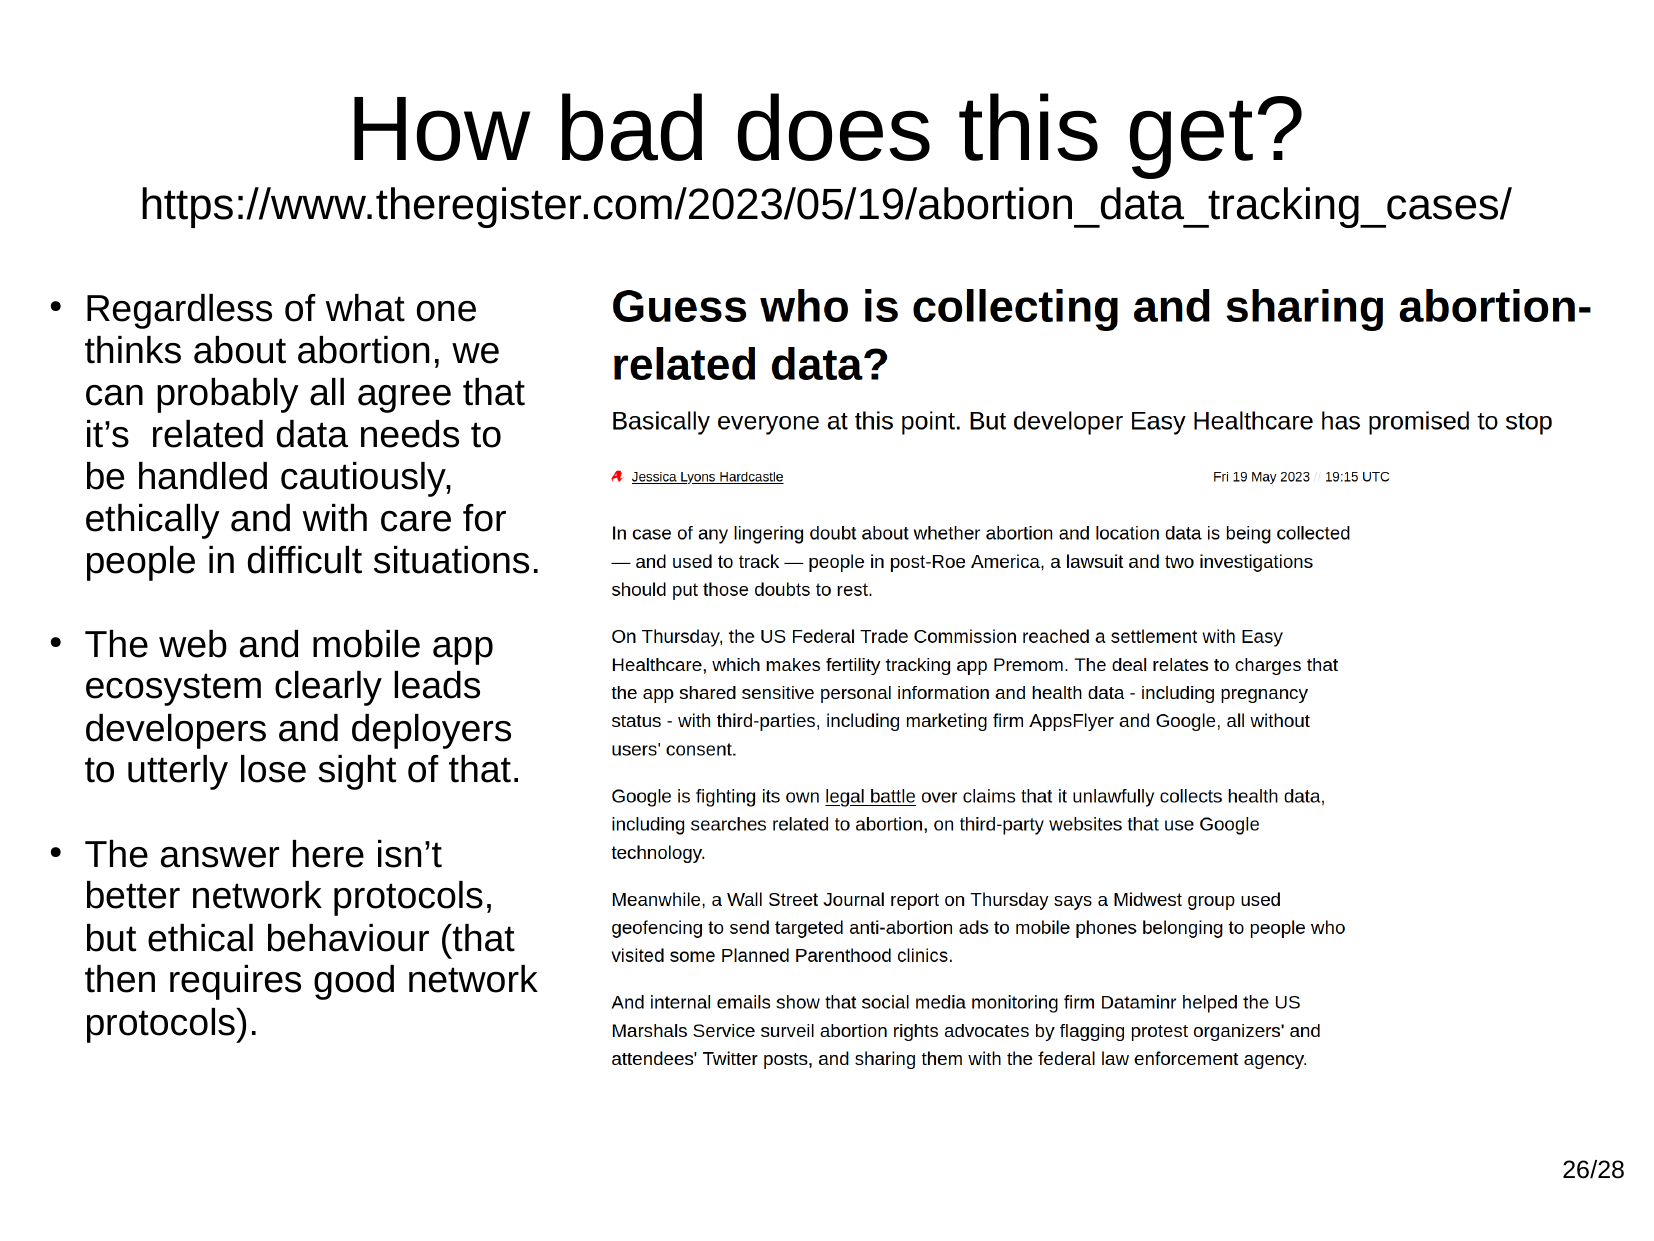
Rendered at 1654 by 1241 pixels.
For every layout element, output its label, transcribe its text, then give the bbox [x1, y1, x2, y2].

text_box Regardless of what one thinks about abortion, we can probably all agree that it’s related data needs to be handled cautiously, ethically and with care for people in difficult situations. The web and mobile app ecosystem clearly leads developers and deployers to utterly lose sight of that. The answer here isn’t better network protocols, but ethical behaviour (that then requires good network protocols). [34, 279, 560, 1051]
title How bad does this get? https://www.theregister.com/2023/05/19/abortion_data_tracking_cases/ [82, 49, 1571, 257]
picture [572, 262, 1636, 1096]
